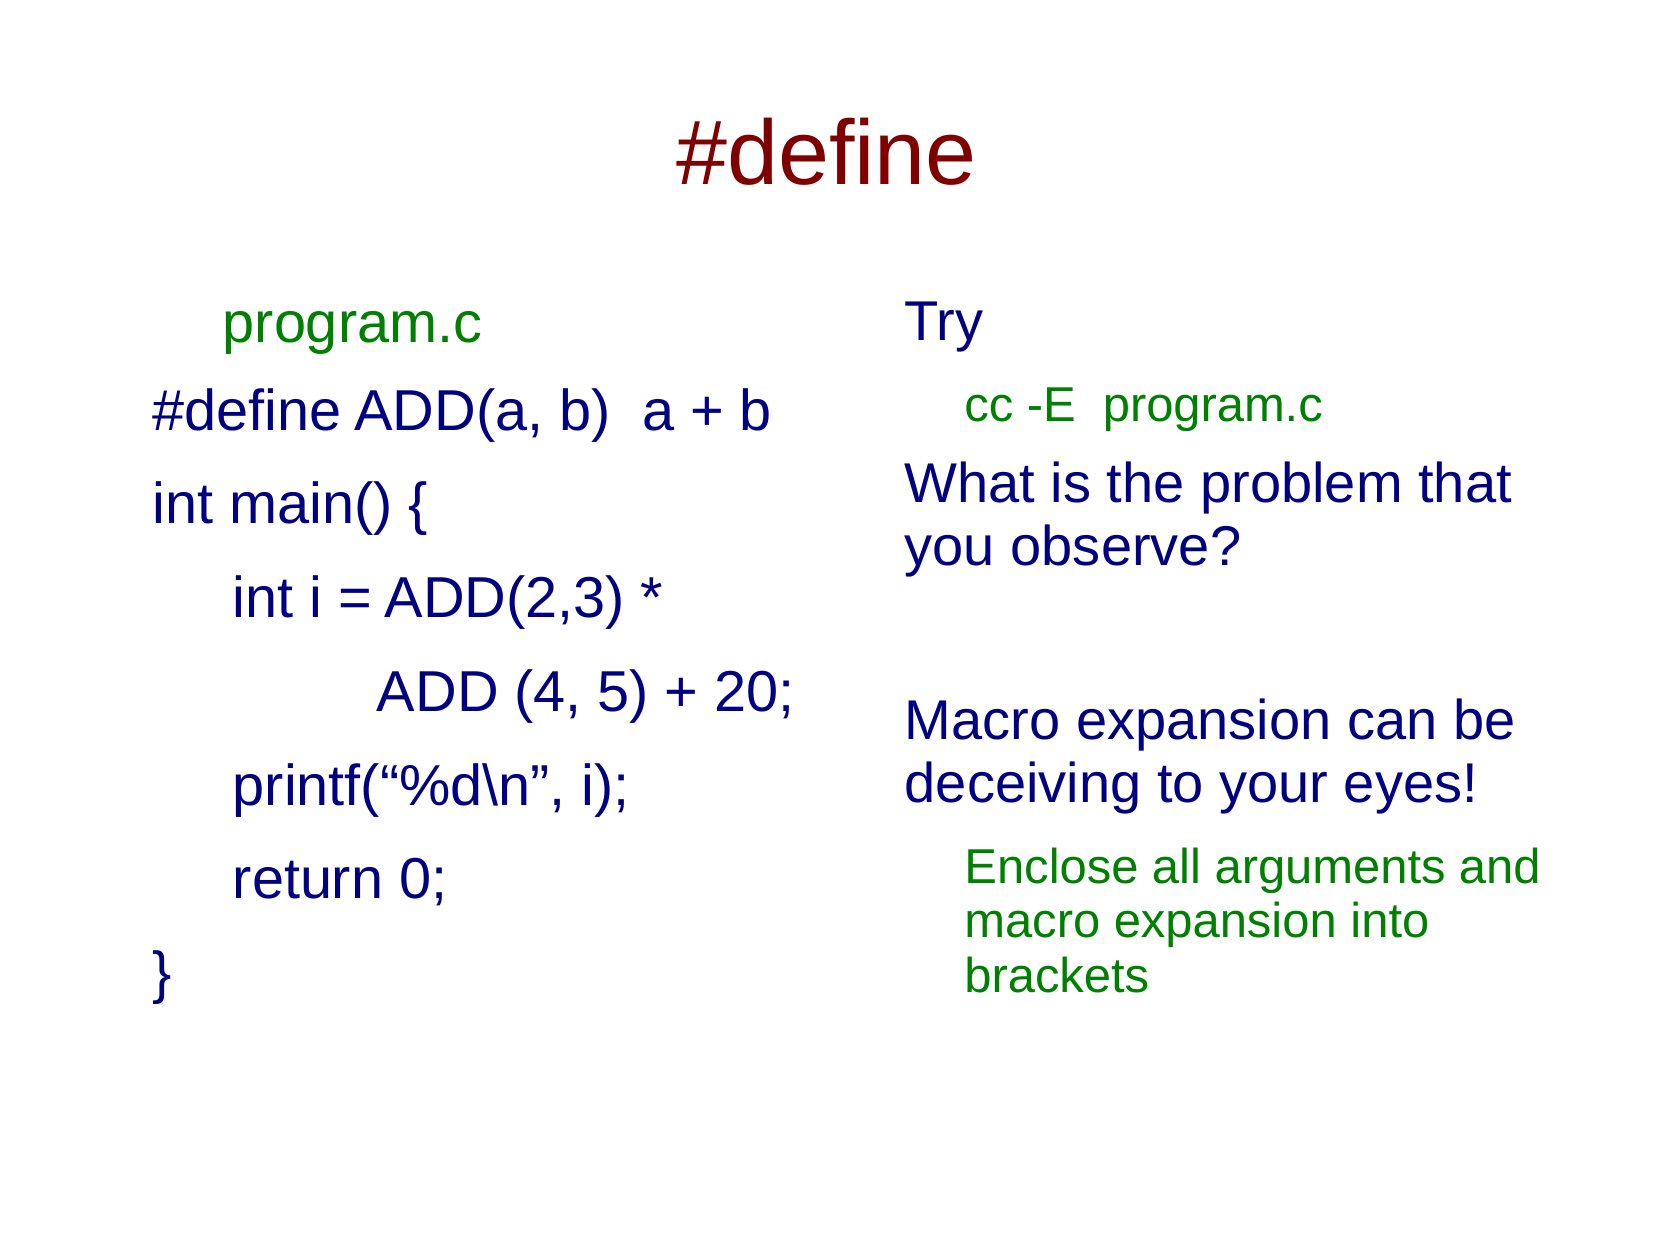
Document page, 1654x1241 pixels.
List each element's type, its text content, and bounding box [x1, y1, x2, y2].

title #define [82, 49, 1571, 257]
list Try cc -E program.c What is the problem that you observe? Macro expansion can be deceiving to your eyes! Enclose all arguments and macro expansion into brackets [845, 290, 1572, 1010]
list program.c #define ADD(a, b) a + b int main() { int i = ADD(2,3) * ADD (4, 5) + 20; printf(“%d\n”, i); return 0; } [82, 290, 809, 1010]
